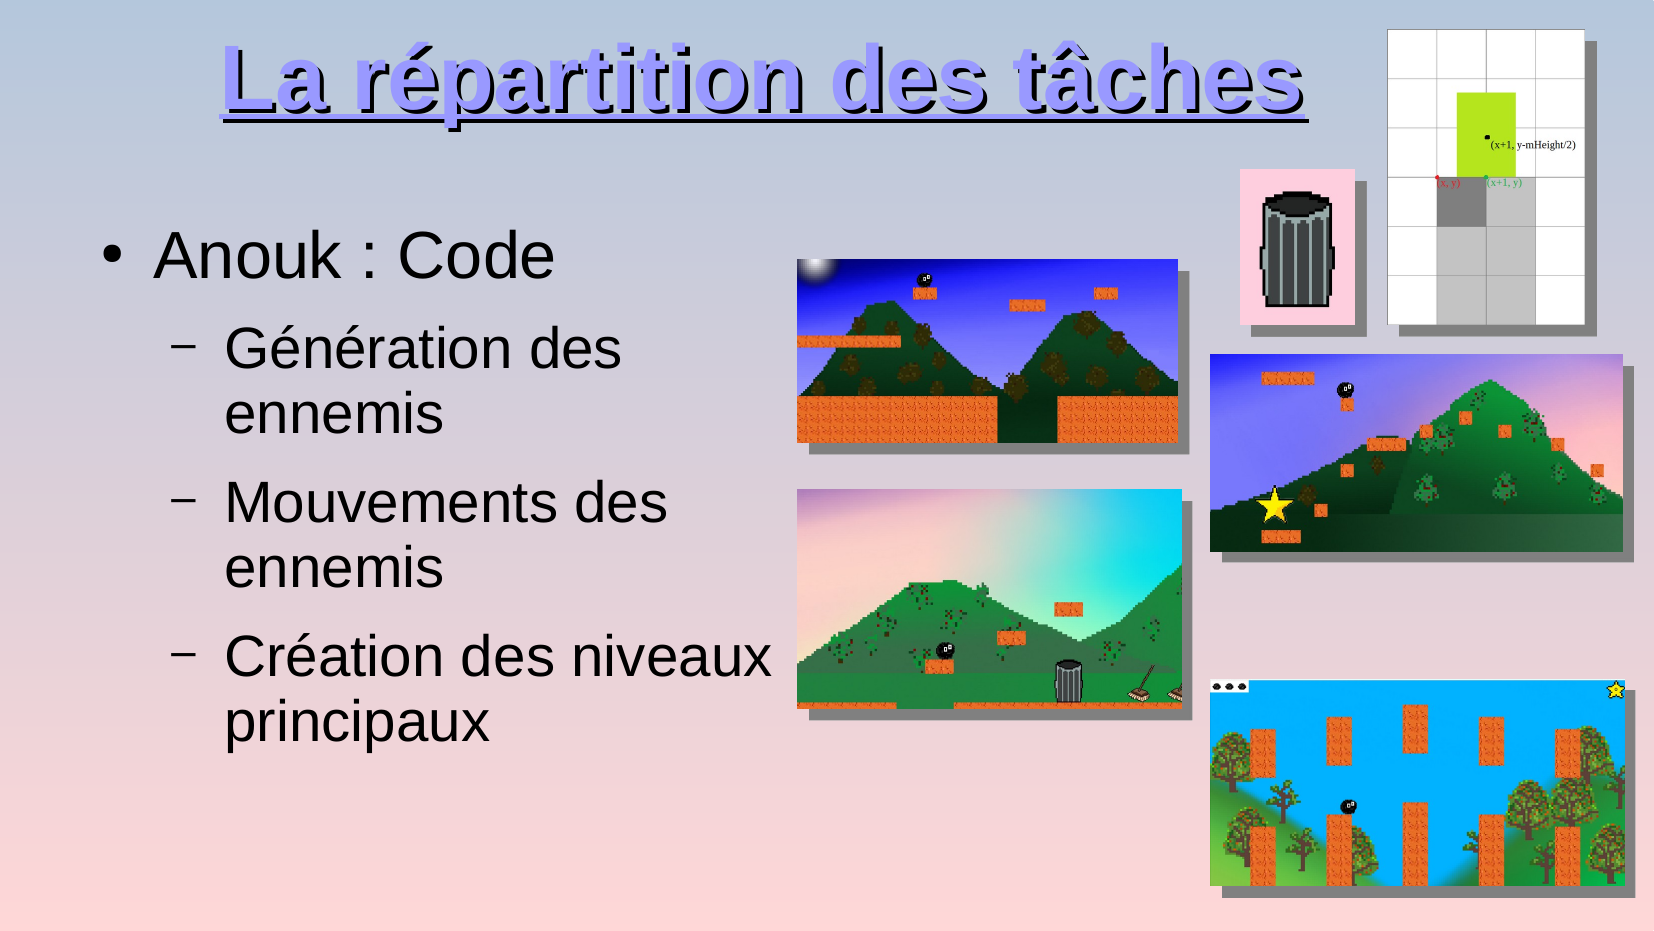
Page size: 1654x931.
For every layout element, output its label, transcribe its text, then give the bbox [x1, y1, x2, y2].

picture [1210, 729, 1383, 886]
picture [1442, 726, 1625, 886]
picture [1210, 679, 1625, 697]
picture [1403, 802, 1428, 886]
picture [1240, 169, 1355, 325]
picture [797, 489, 1182, 709]
picture [1327, 717, 1352, 766]
picture [797, 259, 1178, 443]
title La répartition des tâches [17, 0, 1506, 156]
picture [1479, 717, 1504, 766]
list Anouk : Code Génération des ennemis Mouvements des ennemis Création des niveaux principaux [82, 217, 809, 758]
picture [1387, 29, 1585, 325]
picture [1403, 705, 1428, 753]
picture [1210, 354, 1623, 552]
